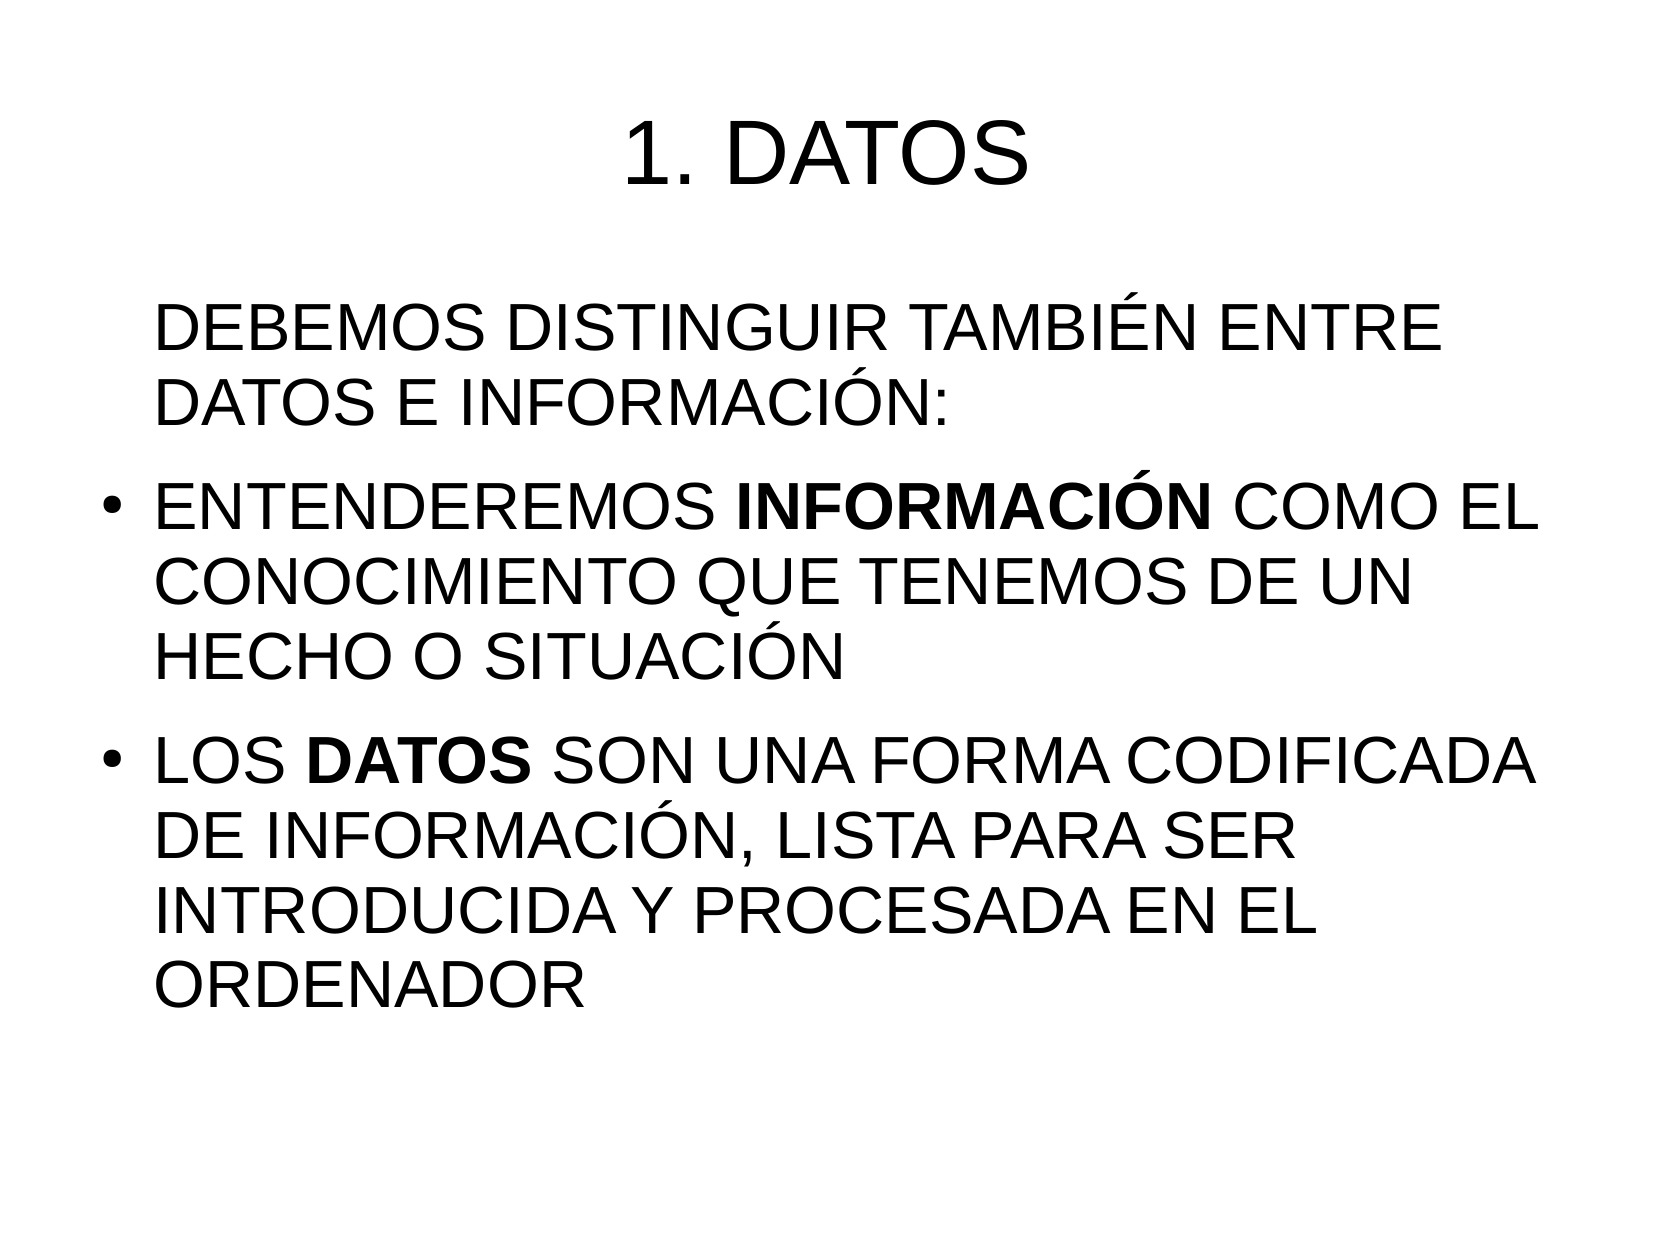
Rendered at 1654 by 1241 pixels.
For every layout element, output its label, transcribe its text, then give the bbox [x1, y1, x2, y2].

title 1. DATOS [82, 56, 1571, 250]
list DEBEMOS DISTINGUIR TAMBIÉN ENTRE DATOS E INFORMACIÓN: ENTENDEREMOS INFORMACIÓN COMO EL CONOCIMIENTO QUE TENEMOS DE UN HECHO O SITUACIÓN LOS DATOS SON UNA FORMA CODIFICADA DE INFORMACIÓN, LISTA PARA SER INTRODUCIDA Y PROCESADA EN EL ORDENADOR [82, 290, 1571, 1109]
